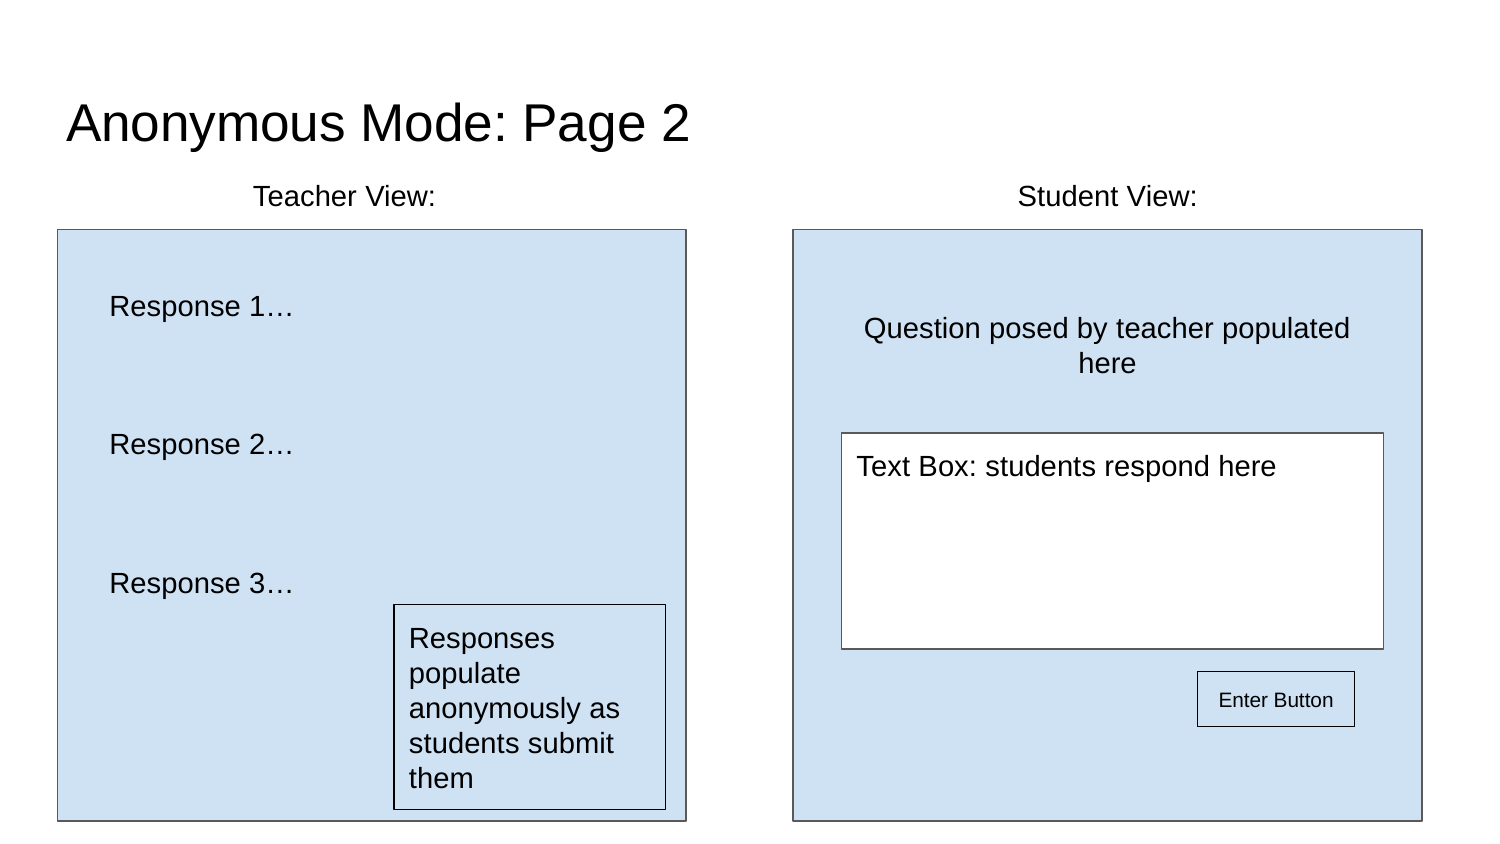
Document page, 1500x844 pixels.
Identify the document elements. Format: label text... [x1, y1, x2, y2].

text_box Student View: [860, 162, 1355, 228]
text_box [57, 229, 687, 822]
text_box Teacher View: [101, 162, 596, 228]
text_box Responses populate anonymously as students submit them [393, 604, 666, 810]
text_box Response 3… [94, 549, 620, 615]
text_box Response 1… [94, 271, 620, 337]
text_box Text Box: students respond here [841, 432, 1384, 650]
title Anonymous Mode: Page 2 [51, 72, 1449, 167]
text_box [793, 229, 1422, 822]
text_box Enter Button [1197, 671, 1355, 727]
text_box Response 2… [94, 410, 620, 476]
text_box Question posed by teacher populated here [835, 294, 1380, 395]
